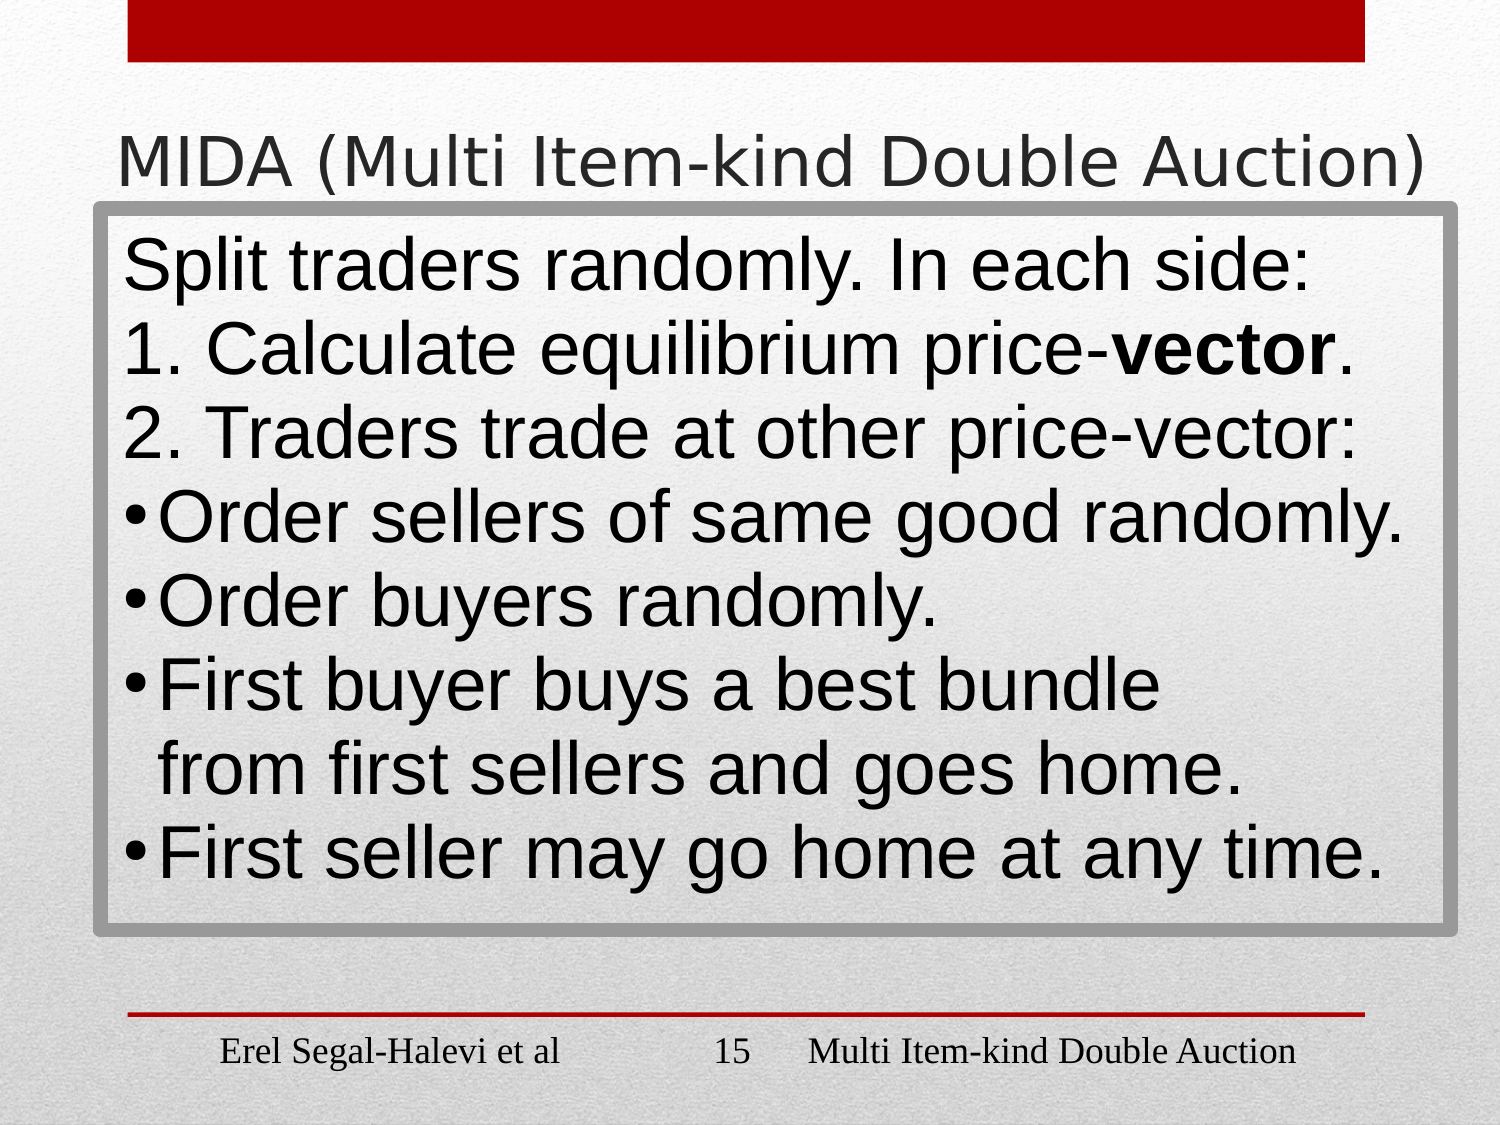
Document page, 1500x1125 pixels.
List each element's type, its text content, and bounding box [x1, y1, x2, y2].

title MIDA (Multi Item-kind Double Auction) [100, 90, 1456, 202]
picture [0, 0, 1500, 1125]
text_box Split traders randomly. In each side: 1. Calculate equilibrium price-vector. 2. Traders trade at other price-vector: Order sellers of same good randomly. Order buyers randomly. First buyer buys a best bundle from first sellers and goes home. First seller may go home at any time. [100, 208, 1451, 931]
